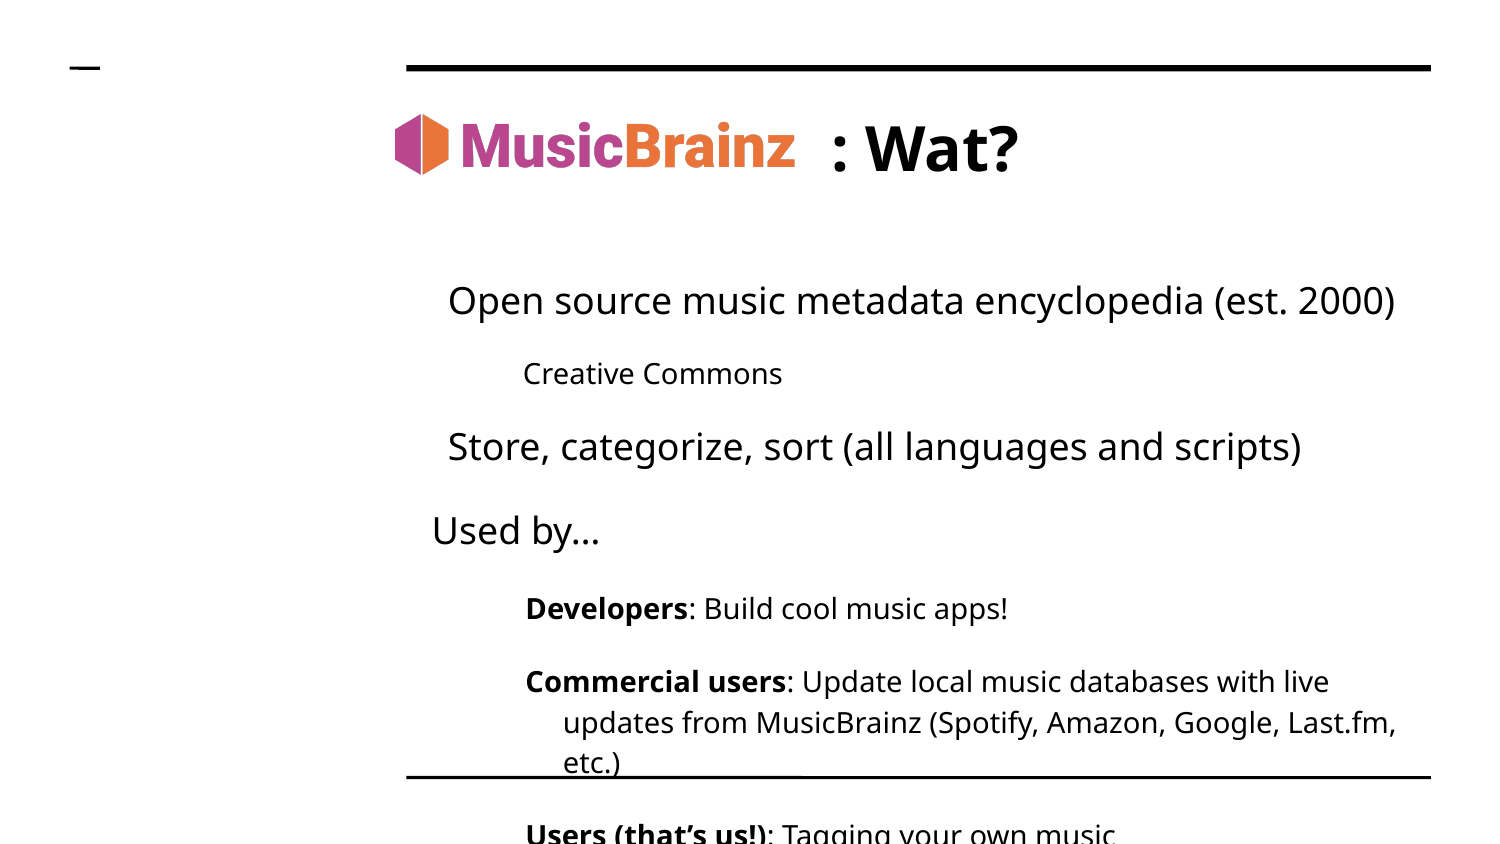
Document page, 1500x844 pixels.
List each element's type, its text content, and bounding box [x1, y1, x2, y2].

text_box Used by… Developers: Build cool music apps! Commercial users: Update local music databases with live updates from MusicBrainz (Spotify, Amazon, Google, Last.fm, etc.) Users (that’s us!): Tagging your own music [397, 485, 1435, 730]
title : Wat? [393, 94, 1431, 199]
picture [395, 114, 802, 179]
list Open source music metadata encyclopedia (est. 2000) Creative Commons Store, categorize, sort (all languages and scripts) [395, 261, 1433, 430]
